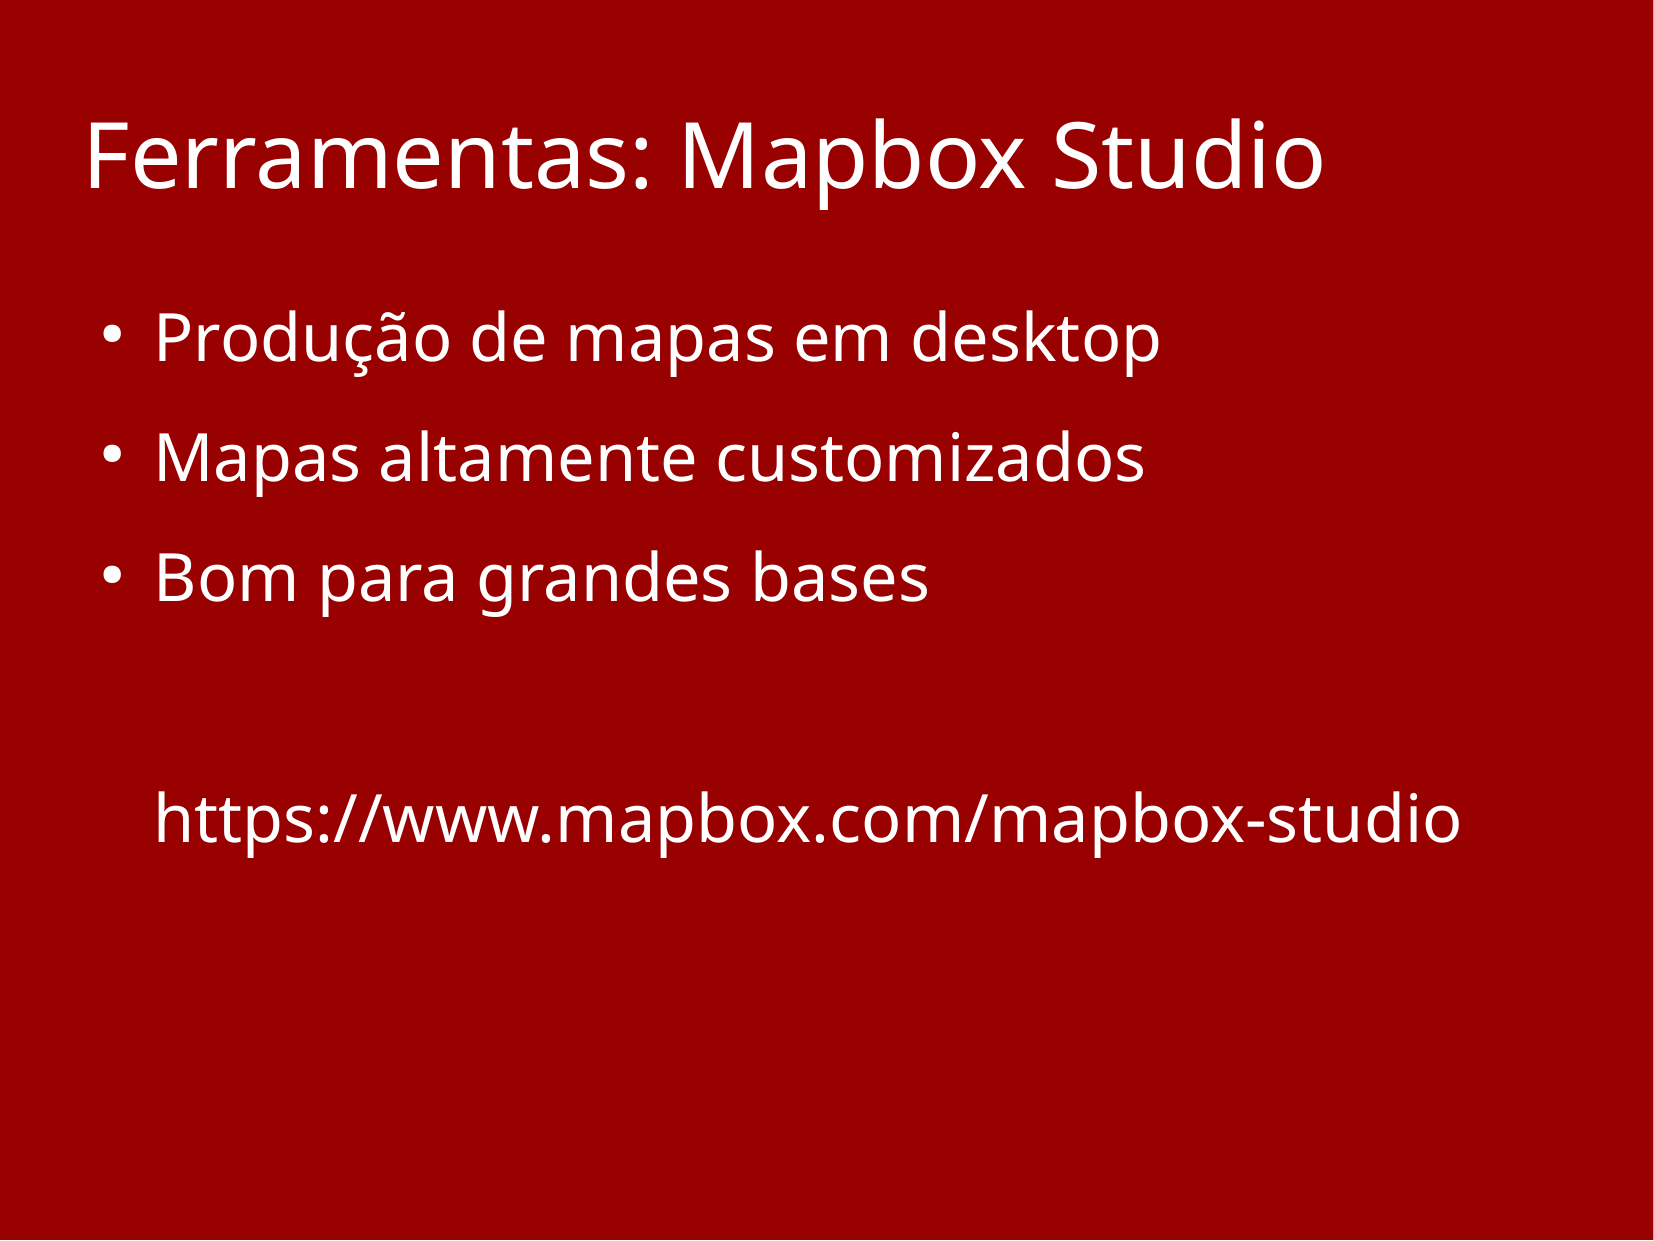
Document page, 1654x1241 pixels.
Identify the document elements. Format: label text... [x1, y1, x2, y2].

title Ferramentas: Mapbox Studio [82, 49, 1571, 257]
list Produção de mapas em desktop Mapas altamente customizados Bom para grandes bases https://www.mapbox.com/mapbox-studio [82, 290, 1571, 1010]
